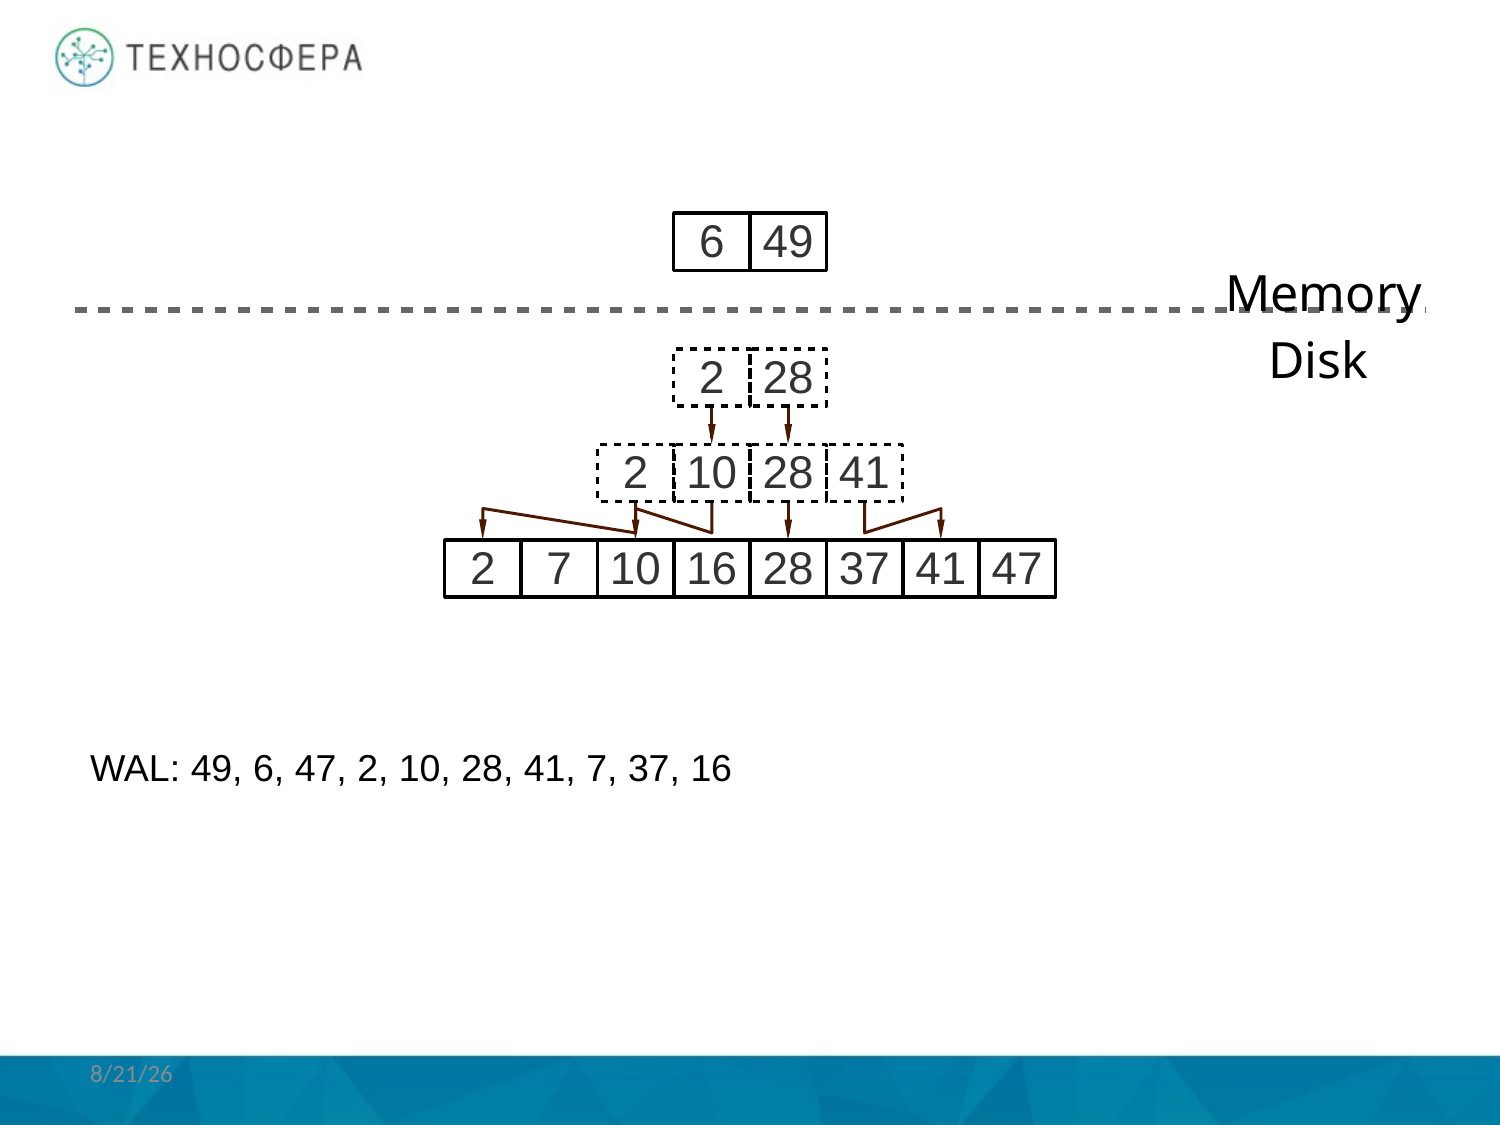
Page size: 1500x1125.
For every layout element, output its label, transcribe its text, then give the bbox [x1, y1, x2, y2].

text_box 47 [979, 539, 1056, 598]
text_box 6 [673, 213, 750, 271]
text_box Disk [1253, 317, 1392, 394]
text_box Memory [1210, 250, 1443, 327]
text_box WAL: 49, 6, 47, 2, 10, 28, 41, 7, 37, 16 [75, 740, 1361, 797]
text_box 7 [520, 539, 597, 598]
text_box 2 [597, 444, 673, 502]
text_box 28 [750, 444, 826, 502]
text_box 49 [750, 213, 827, 271]
picture [0, 0, 1500, 1057]
text_box 2 [673, 348, 750, 407]
text_box 16 [673, 539, 750, 598]
text_box 41 [826, 444, 903, 502]
text_box 41 [902, 539, 979, 598]
text_box 28 [750, 539, 826, 598]
text_box 37 [826, 539, 902, 598]
text_box 28 [750, 348, 827, 407]
text_box 10 [597, 539, 673, 598]
text_box 10 [673, 444, 750, 502]
text_box 2 [444, 539, 520, 598]
